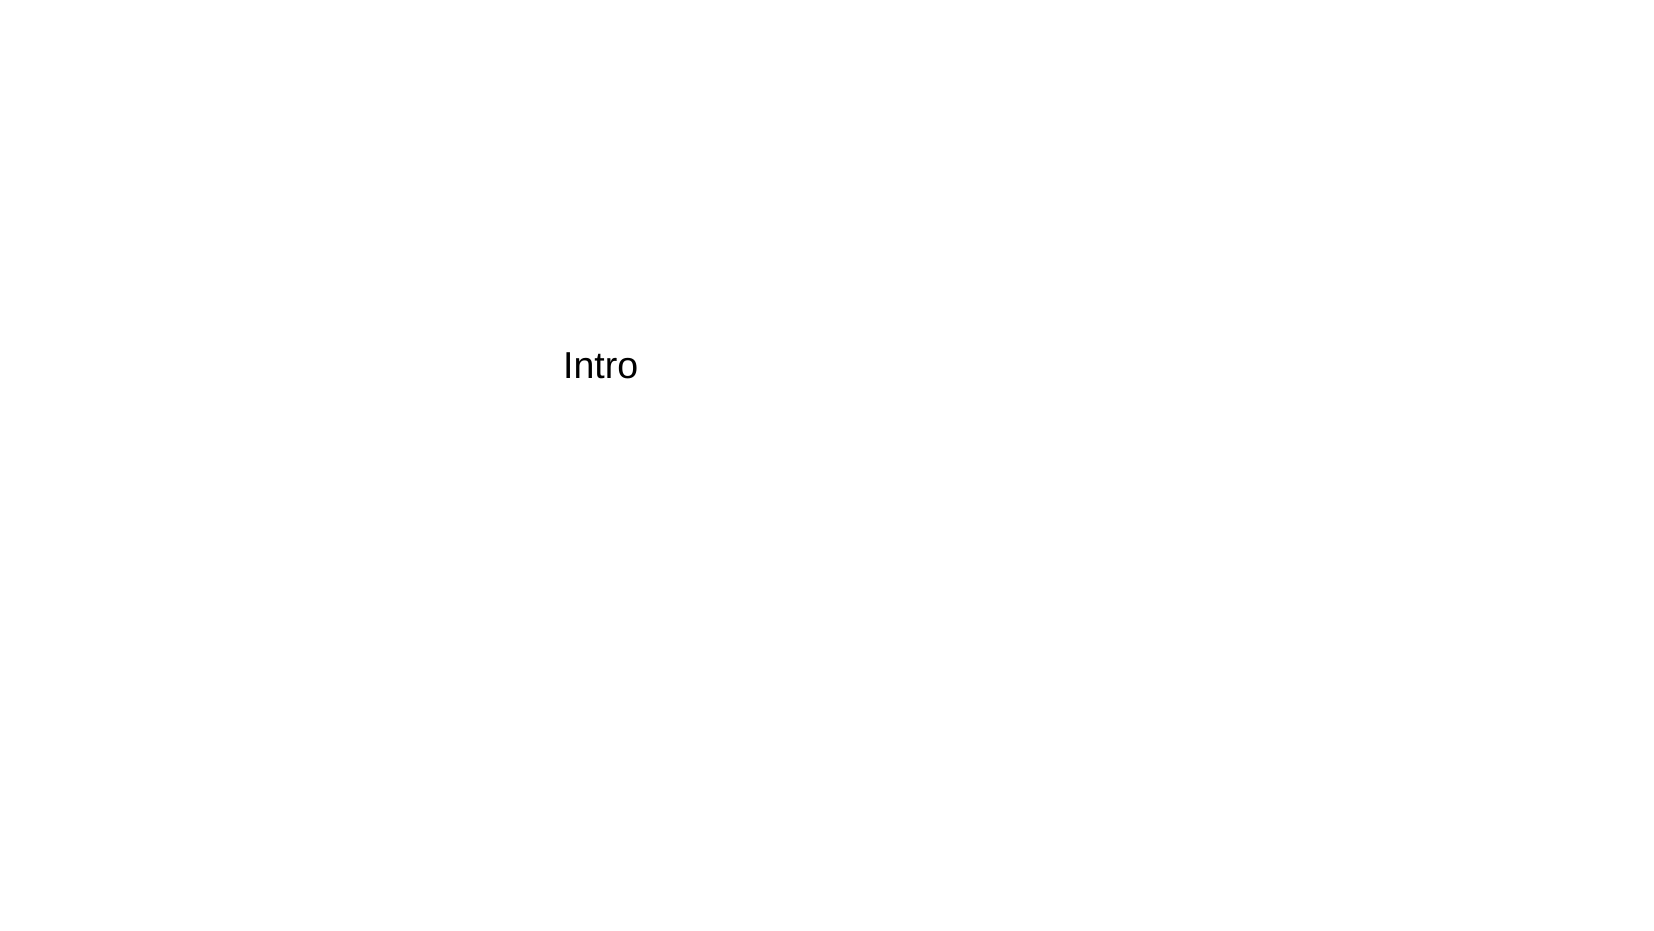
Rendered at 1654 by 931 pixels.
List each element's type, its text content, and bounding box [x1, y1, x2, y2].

text_box Intro [548, 337, 653, 395]
